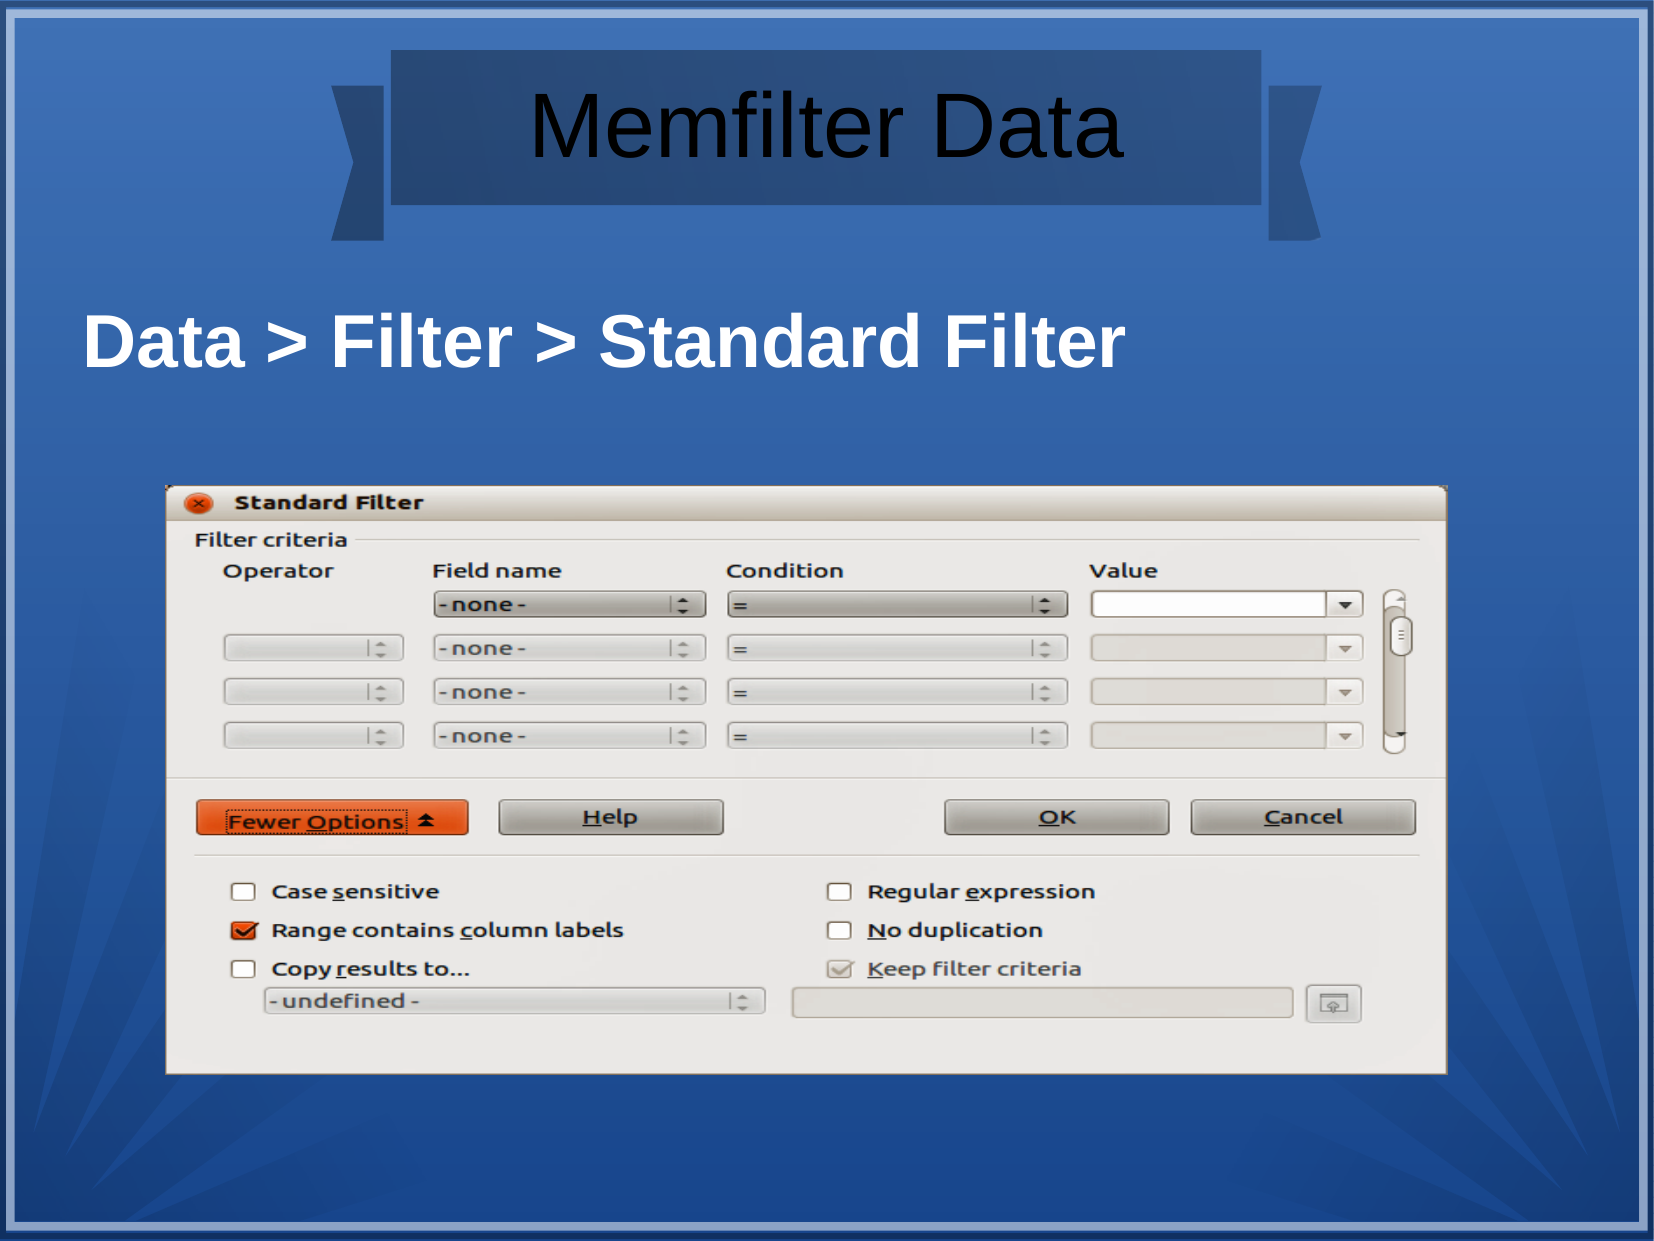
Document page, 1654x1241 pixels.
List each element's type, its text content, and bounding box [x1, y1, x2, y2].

title Memfilter Data [389, 47, 1264, 205]
picture [165, 485, 1448, 1075]
list Data > Filter > Standard Filter [82, 299, 1571, 1241]
